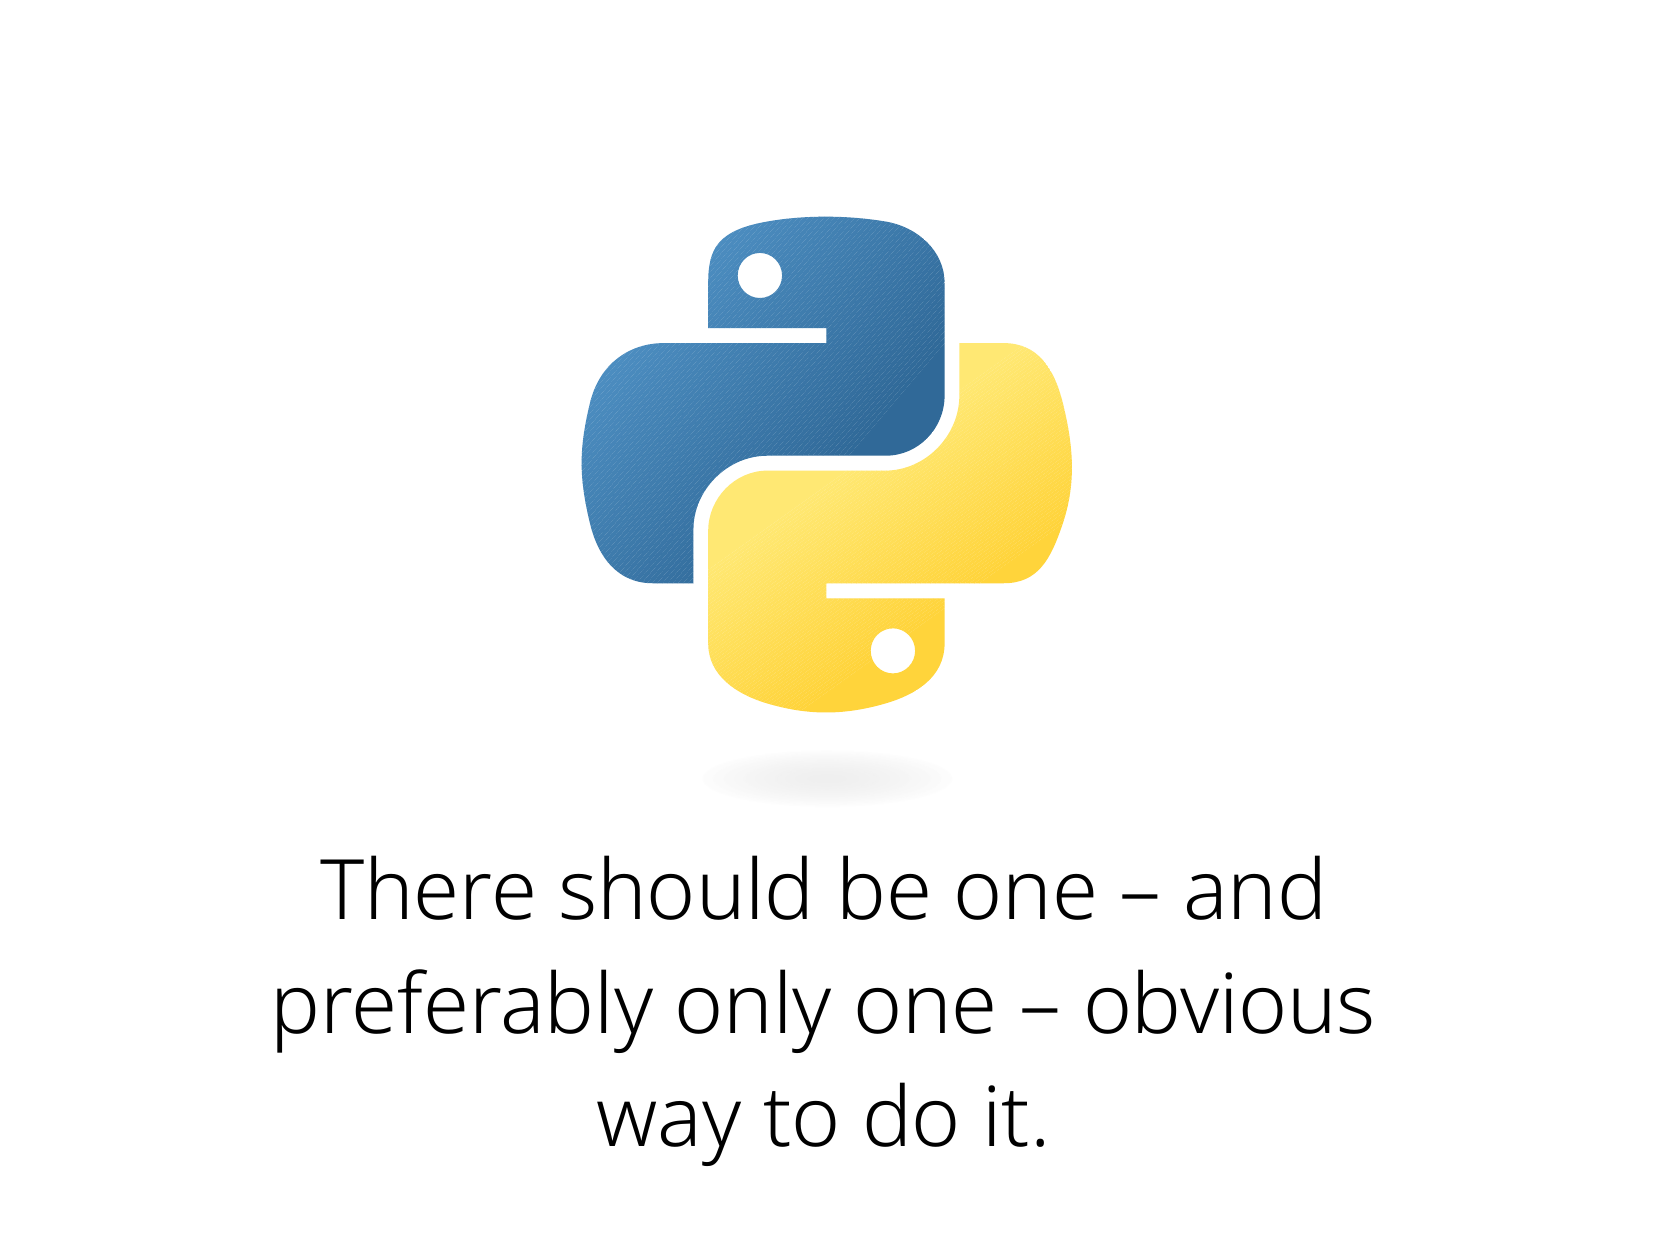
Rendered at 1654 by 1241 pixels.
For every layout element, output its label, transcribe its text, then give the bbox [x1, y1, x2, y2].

picture [551, 187, 1102, 841]
text_box There should be one – and preferably only one – obvious way to do it. [183, 823, 1465, 1143]
